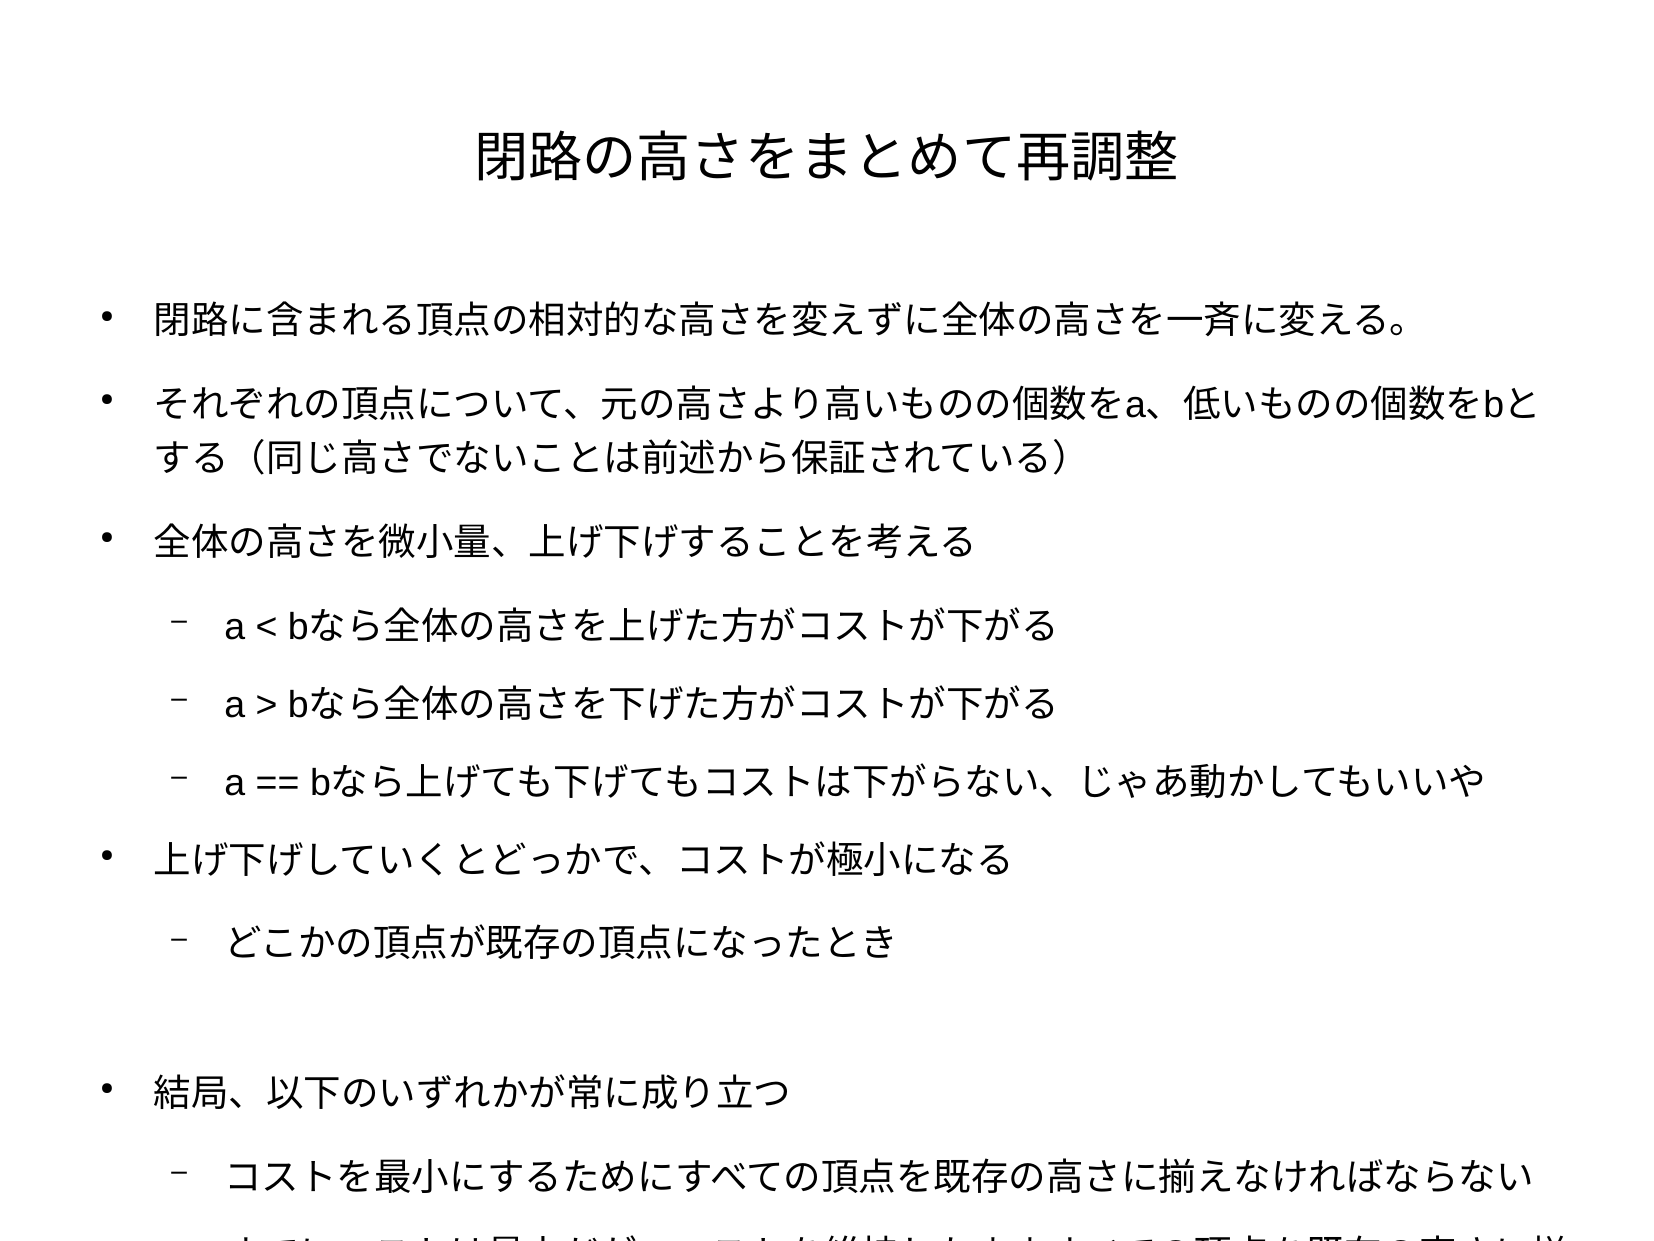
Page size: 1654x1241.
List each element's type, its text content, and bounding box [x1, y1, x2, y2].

title 閉路の高さをまとめて再調整 [82, 49, 1571, 257]
list 閉路に含まれる頂点の相対的な高さを変えずに全体の高さを一斉に変える。 それぞれの頂点について、元の高さより高いものの個数をa、低いものの個数をbとする（同じ高さでないことは前述から保証されている） 全体の高さを微小量、上げ下げすることを考える a < bなら全体の高さを上げた方がコストが下がる a > bなら全体の高さを下げた方がコストが下がる a == bなら上げても下げてもコストは下がらない、じゃあ動かしてもいいや 上げ下げしていくとどっかで、コストが極小になる どこかの頂点が既存の頂点になったとき 結局、以下のいずれかが常に成り立つ コストを最小にするためにすべての頂点を既存の高さに揃えなければならない すでにコストは最小だが、コストを維持したまますべての頂点を既存の高さに揃えることができる [82, 290, 1571, 1129]
